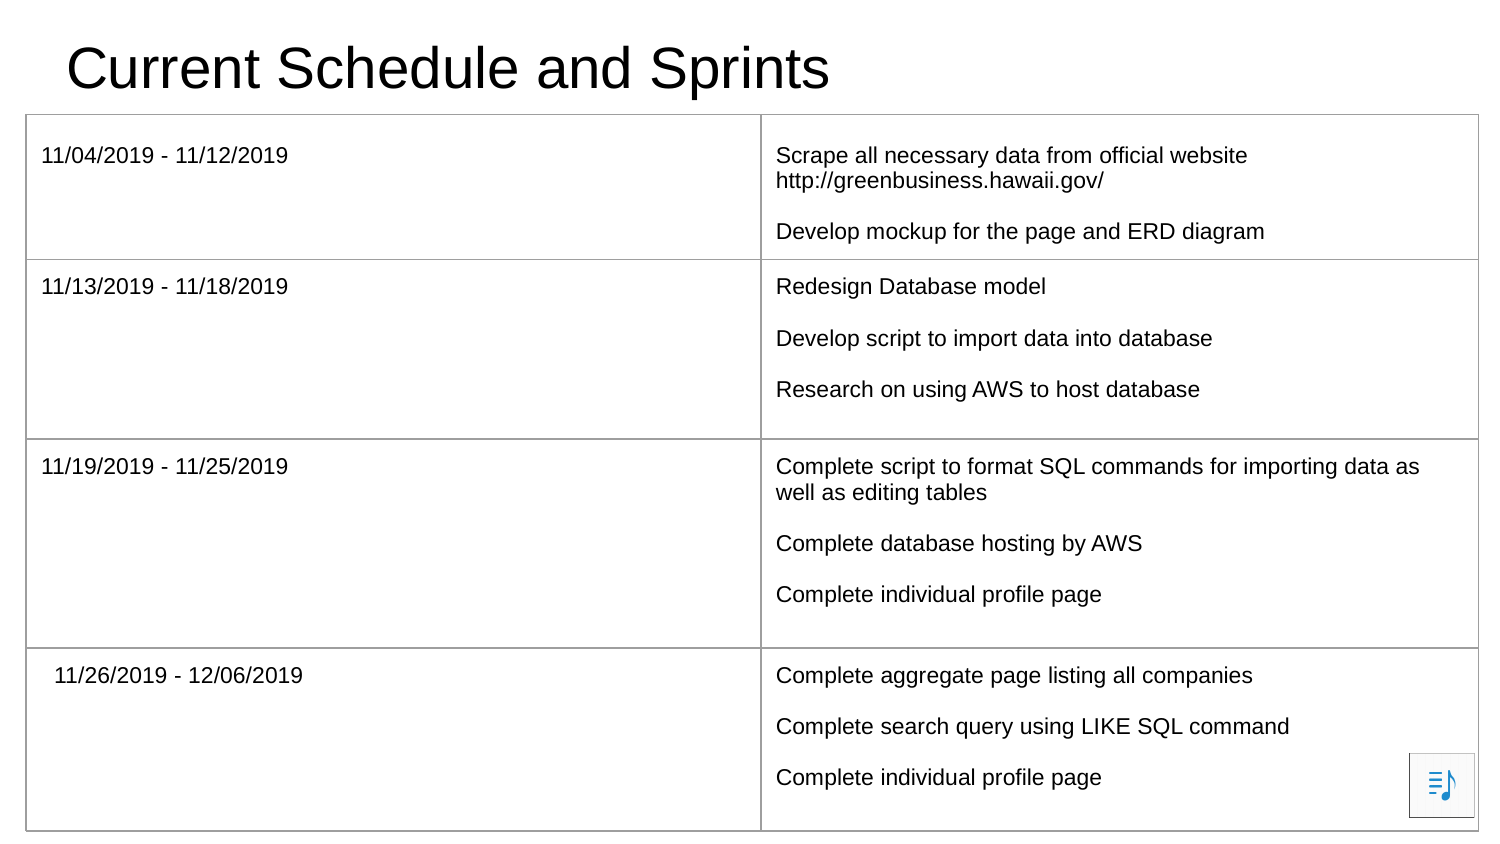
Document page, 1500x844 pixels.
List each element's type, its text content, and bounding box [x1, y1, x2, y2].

text_box [1408, 752, 1475, 819]
table_header Scrape all necessary data from official website http://greenbusiness.hawaii.gov/ Develop mockup for the page and ERD diagram [762, 115, 1478, 259]
title Current Schedule and Sprints [51, 15, 1449, 110]
table_cell 11/13/2019 - 11/18/2019 [27, 260, 760, 438]
table_cell 11/19/2019 - 11/25/2019 [27, 440, 760, 647]
table_cell Complete script to format SQL commands for importing data as well as editing tables Complete database hosting by AWS Complete individual profile page [762, 440, 1478, 647]
table_cell Redesign Database model Develop script to import data into database Research on using AWS to host database [762, 260, 1478, 438]
table_cell 11/26/2019 - 12/06/2019 [27, 649, 760, 830]
table_cell Complete aggregate page listing all companies Complete search query using LIKE SQL command Complete individual profile page [762, 649, 1478, 830]
table_header 11/04/2019 - 11/12/2019 [27, 115, 760, 259]
